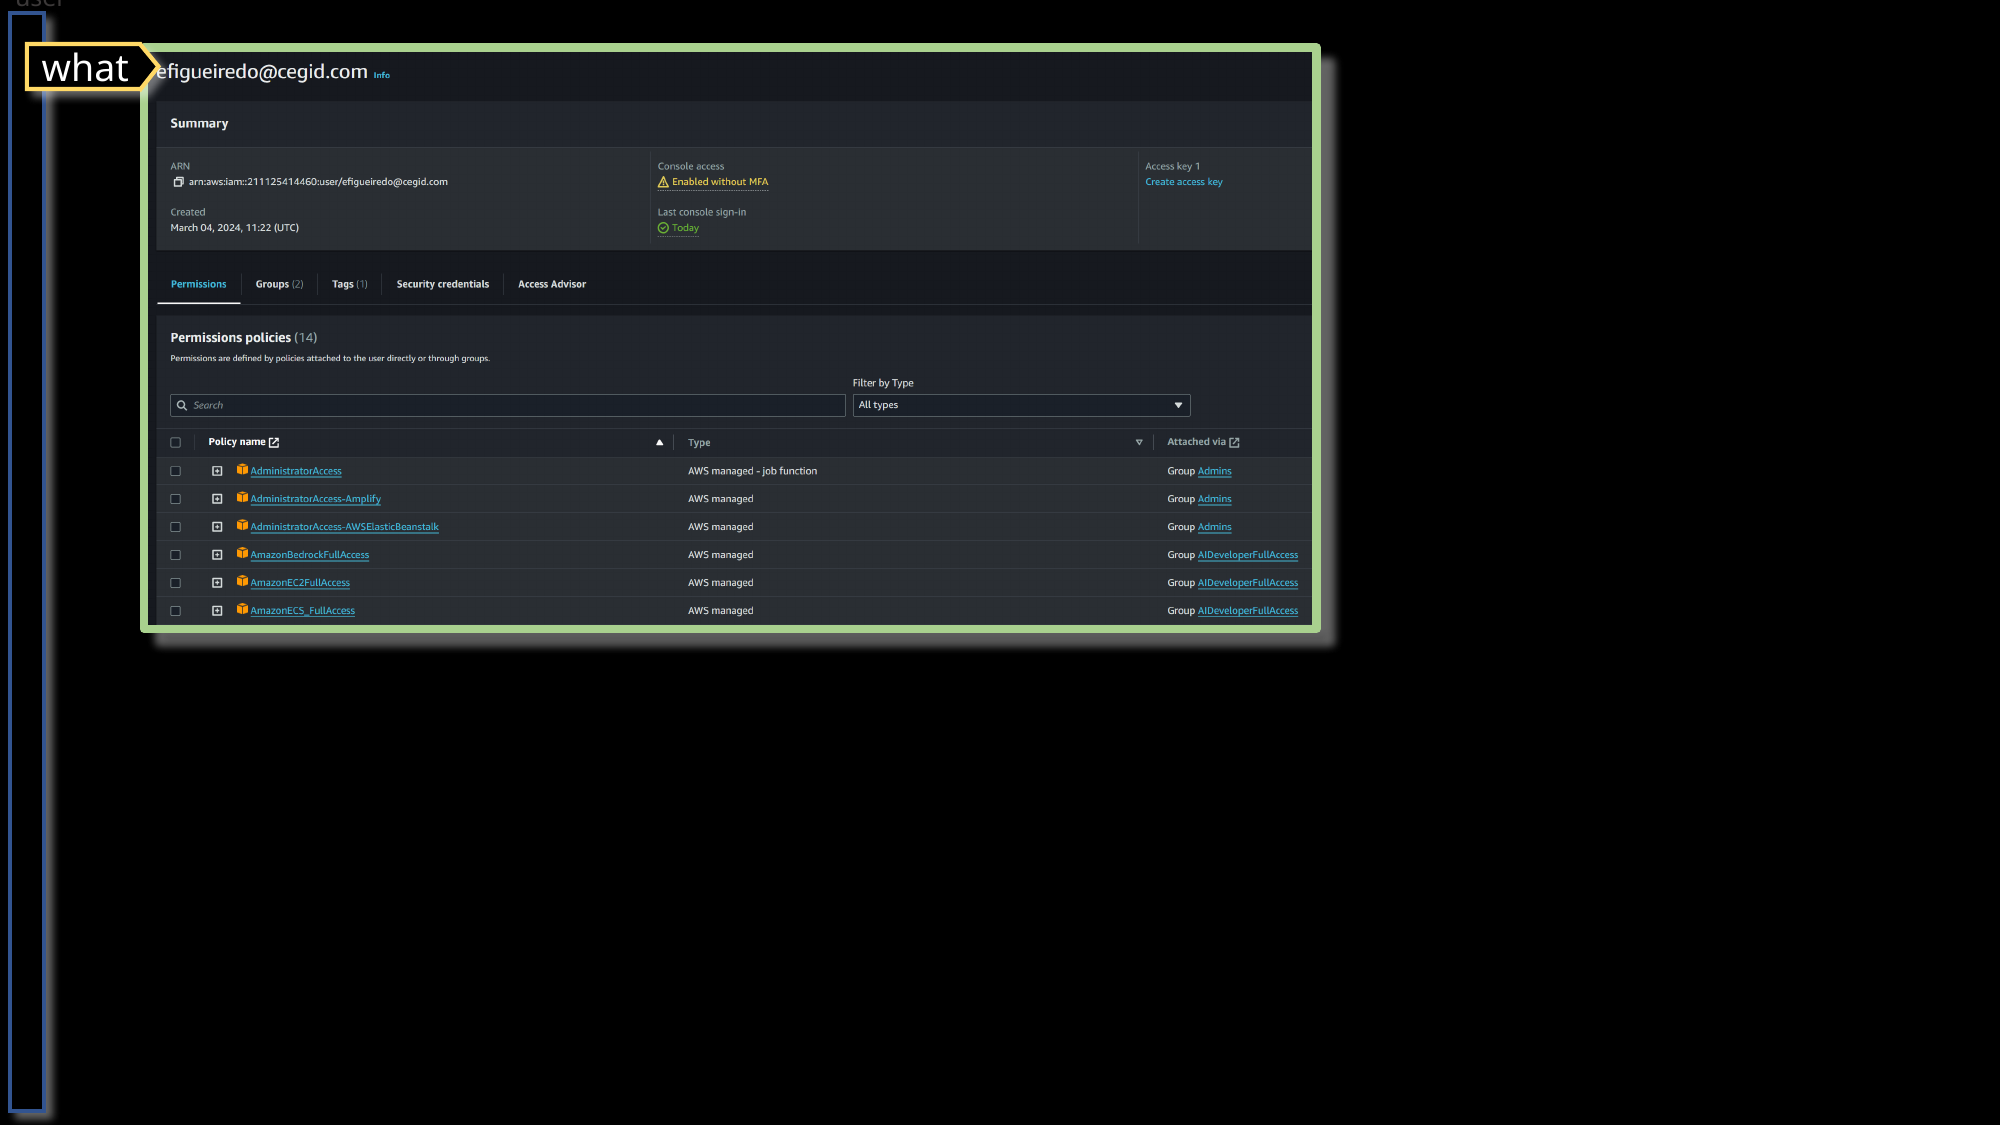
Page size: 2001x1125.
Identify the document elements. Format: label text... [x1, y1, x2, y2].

title 3. user [0, 0, 99, 1125]
text_box what [26, 43, 159, 90]
picture [148, 51, 1313, 625]
text_box [9, 12, 44, 1111]
